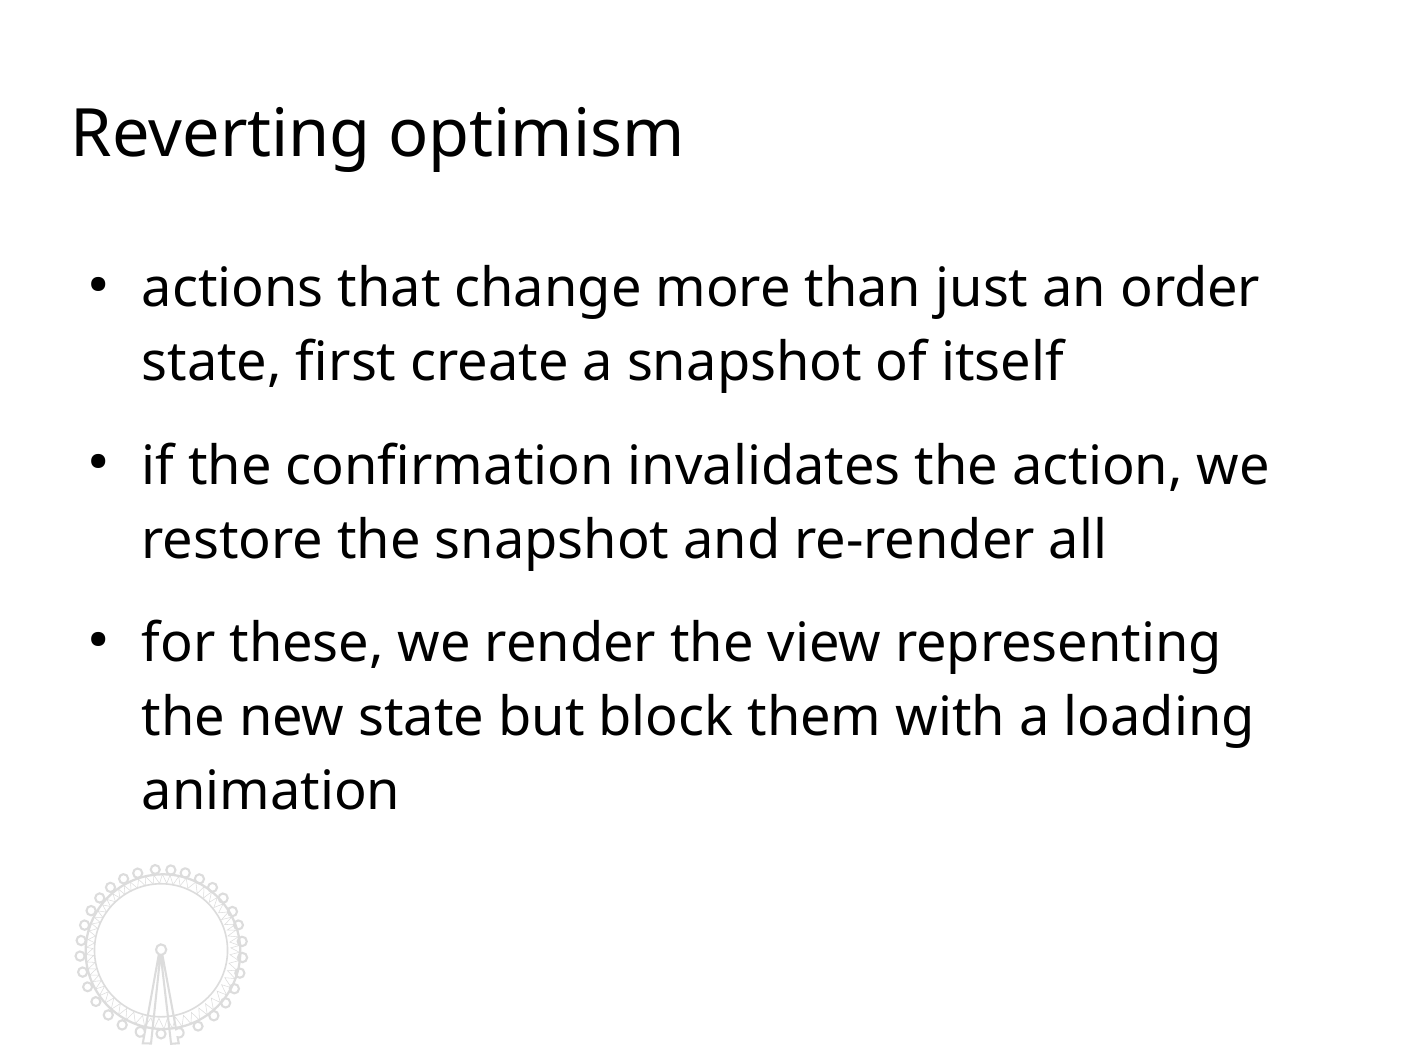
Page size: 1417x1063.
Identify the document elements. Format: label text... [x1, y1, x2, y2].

list actions that change more than just an order state, first create a snapshot of itself if the confirmation invalidates the action, we restore the snapshot and re-render all for these, we render the view representing the new state but block them with a loading animation [70, 248, 1318, 865]
title Reverting optimism [70, 42, 1346, 220]
